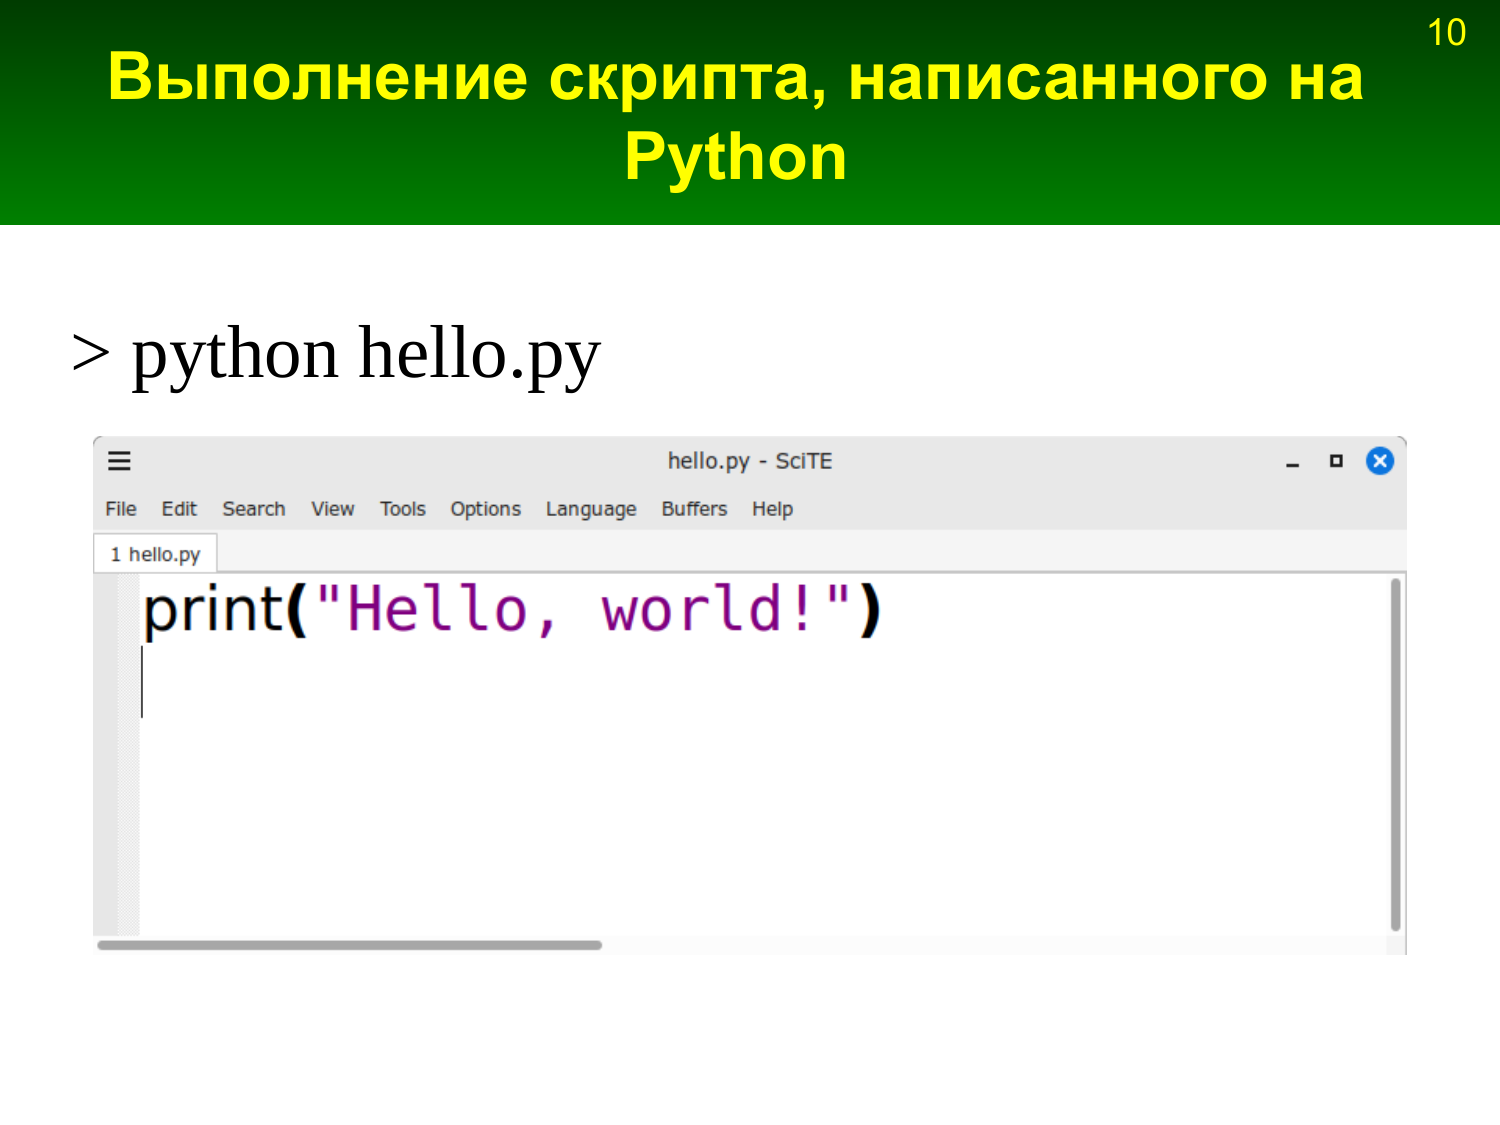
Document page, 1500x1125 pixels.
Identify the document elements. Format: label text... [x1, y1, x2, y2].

text_box > python hello.py [70, 295, 637, 401]
title Выполнение скрипта, написанного на Python [47, 11, 1426, 215]
picture [93, 436, 1407, 955]
